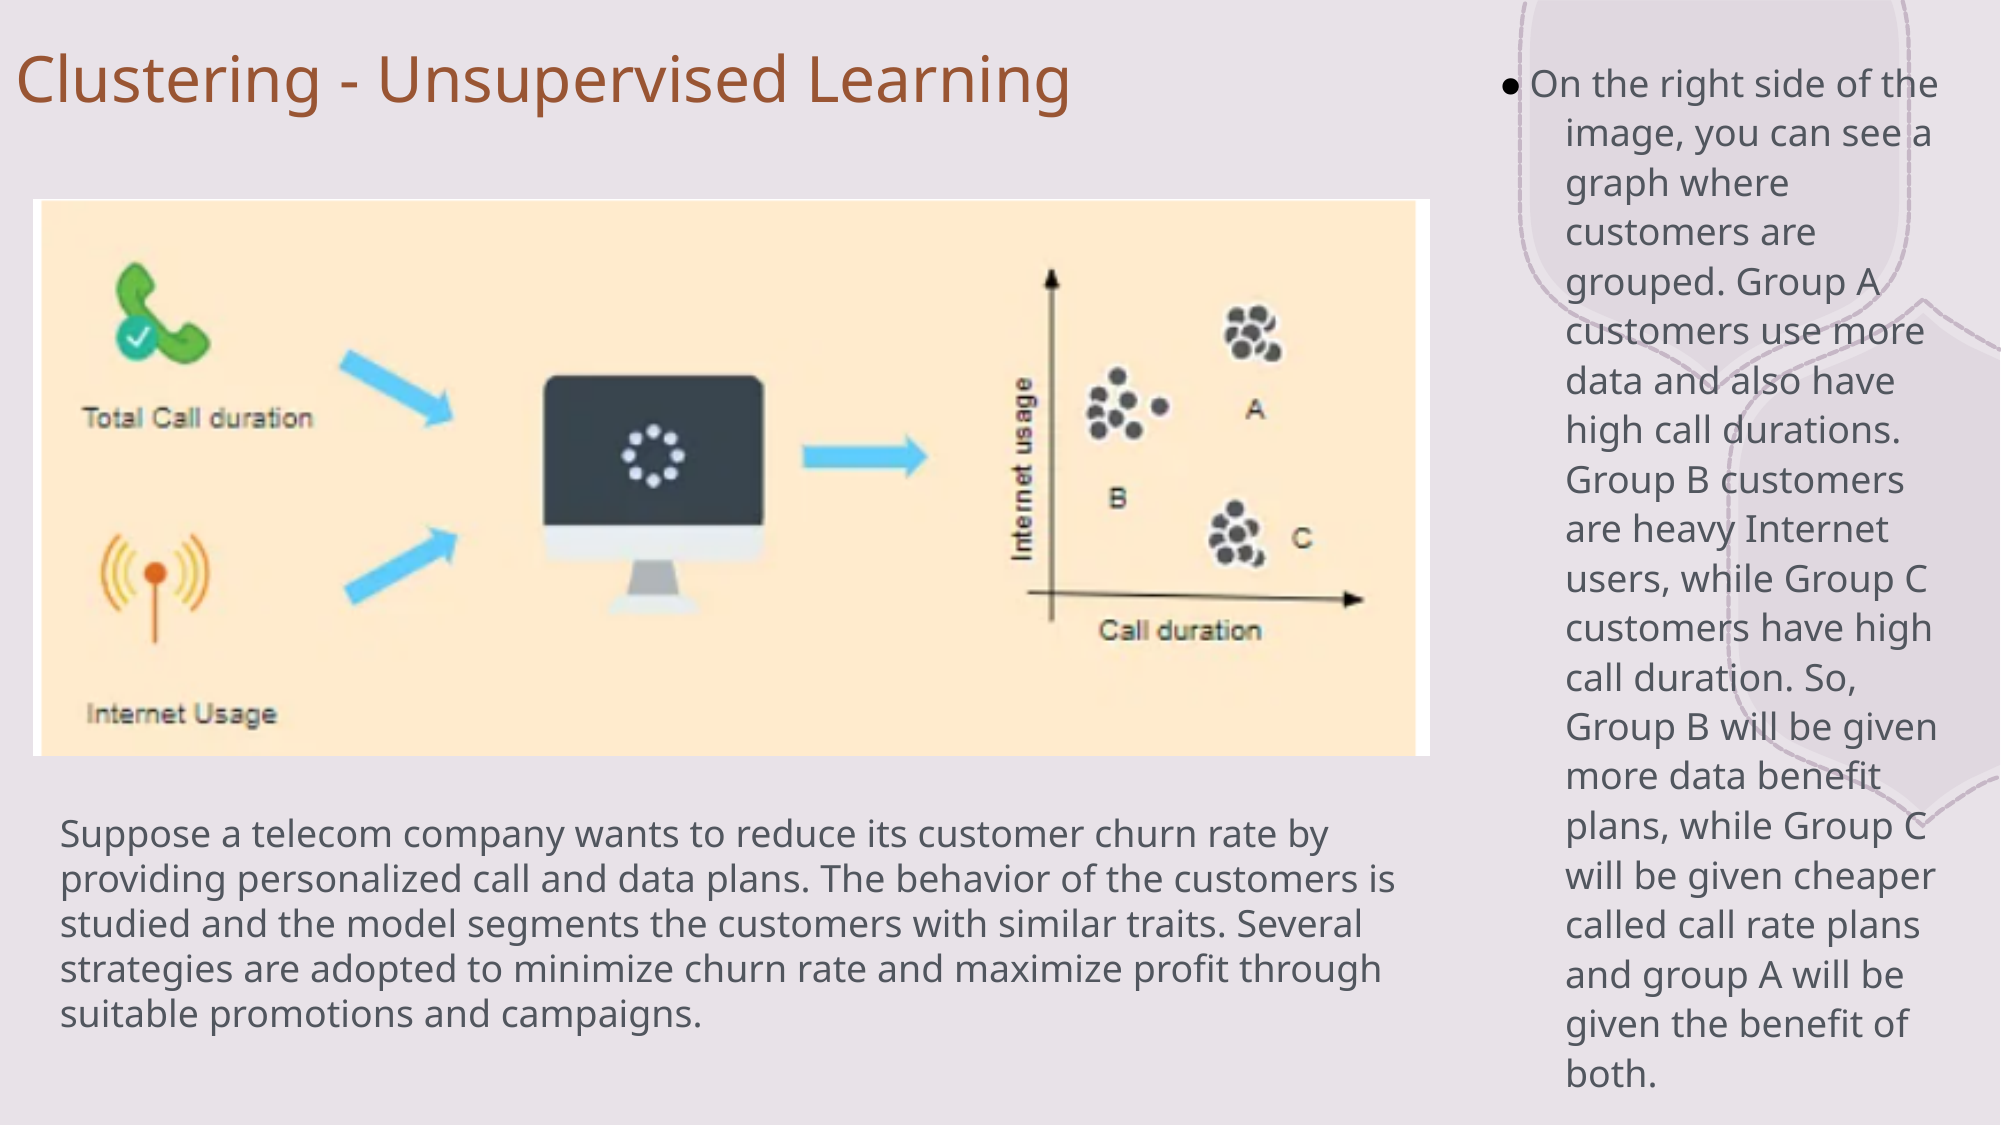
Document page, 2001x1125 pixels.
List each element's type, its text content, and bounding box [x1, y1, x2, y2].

list On the right side of the image, you can see a graph where customers are grouped. Group A customers use more data and also have high call durations. Group B customers are heavy Internet users, while Group C customers have high call duration. So, Group B will be given more data benefit plans, while Group C will be given cheaper called call rate plans and group A will be given the benefit of both. [1478, 47, 1967, 1107]
text_box Suppose a telecom company wants to reduce its customer churn rate by providing personalized call and data plans. The behavior of the customers is studied and the model segments the customers with similar traits. Several strategies are adopted to minimize churn rate and maximize profit through suitable promotions and campaigns. [44, 802, 1442, 1045]
title Clustering - Unsupervised Learning [0, 30, 1489, 200]
picture [33, 199, 1430, 756]
